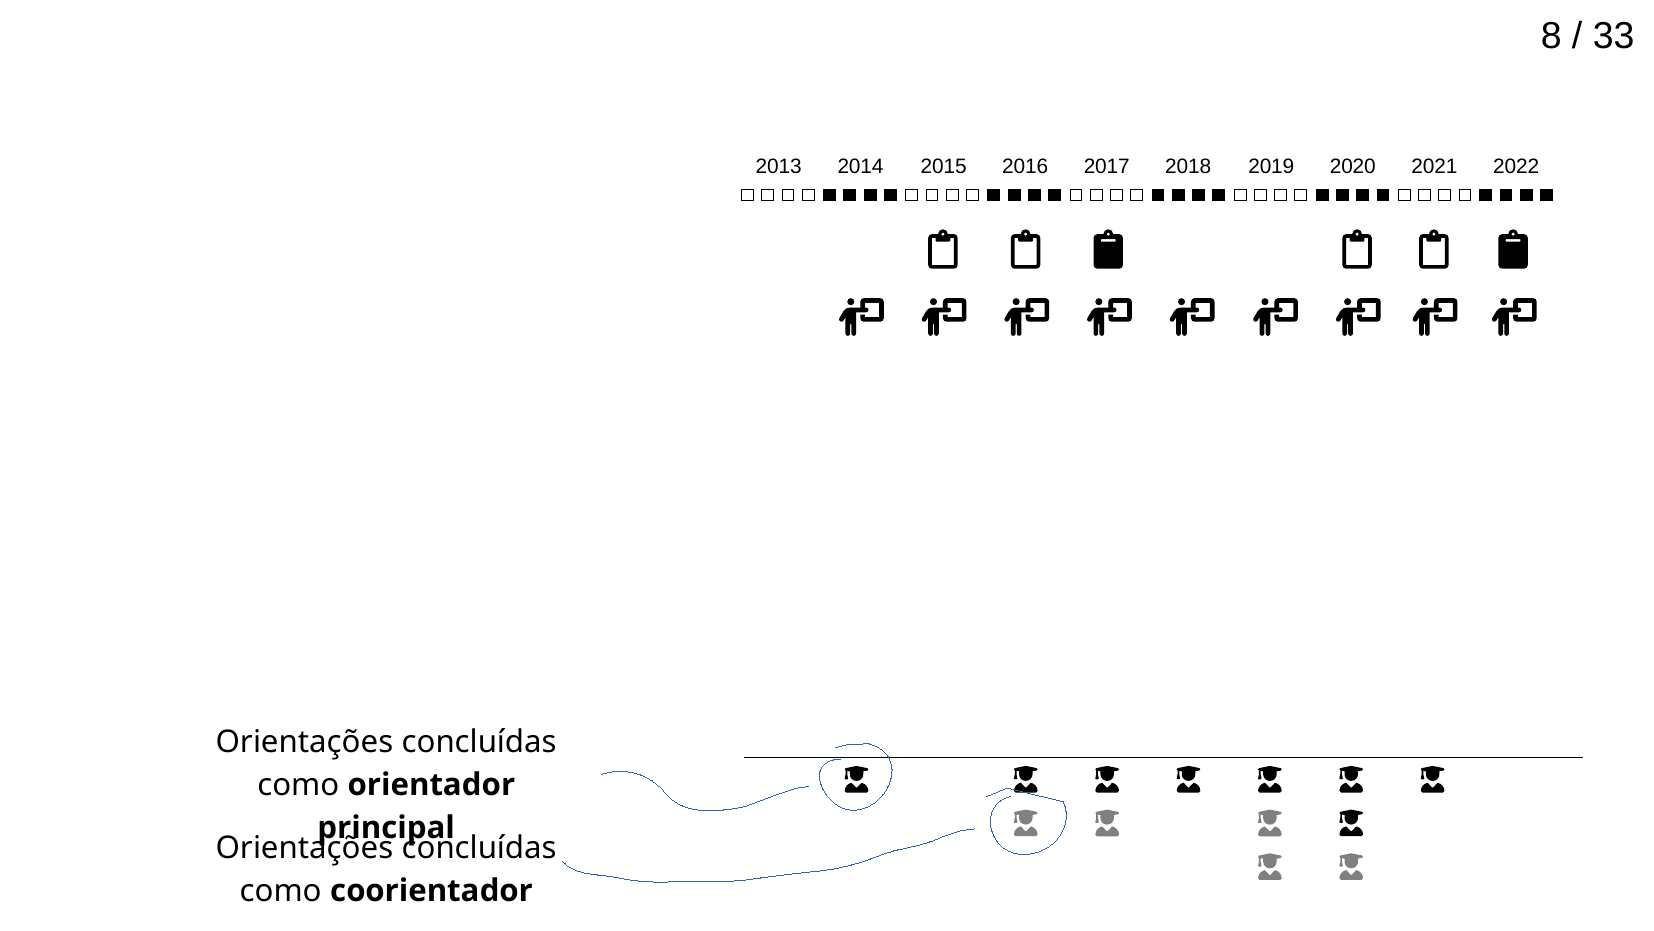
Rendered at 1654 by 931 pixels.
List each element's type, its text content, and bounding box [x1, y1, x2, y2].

text_box [1336, 189, 1349, 201]
text_box [1356, 189, 1369, 201]
text_box 2021 [1396, 147, 1473, 186]
picture [1339, 765, 1364, 793]
picture [1498, 229, 1528, 269]
text_box [1090, 189, 1103, 201]
text_box [1070, 189, 1082, 201]
picture [844, 766, 869, 793]
picture [928, 229, 958, 269]
picture [1095, 766, 1119, 793]
text_box 2015 [905, 147, 982, 186]
text_box [884, 189, 897, 201]
picture [1420, 766, 1445, 793]
text_box 2017 [1068, 147, 1145, 186]
text_box [864, 189, 877, 201]
text_box [1479, 189, 1492, 201]
text_box 2014 [822, 147, 899, 186]
text_box [1234, 189, 1247, 201]
text_box [1172, 189, 1185, 201]
text_box [782, 189, 794, 201]
text_box [1008, 189, 1021, 201]
text_box [1152, 189, 1164, 201]
text_box [926, 189, 938, 201]
text_box 2019 [1233, 147, 1310, 186]
picture [1489, 298, 1537, 336]
text_box [1438, 189, 1451, 201]
picture [919, 298, 967, 336]
text_box [1254, 189, 1267, 201]
text_box [1540, 189, 1553, 201]
text_box [905, 189, 918, 201]
text_box [802, 189, 815, 201]
text_box [761, 189, 774, 201]
text_box [1093, 808, 1120, 838]
picture [836, 298, 884, 336]
text_box [1028, 189, 1041, 201]
text_box [1316, 189, 1329, 201]
text_box [1110, 189, 1123, 201]
text_box [1459, 189, 1471, 201]
text_box [1294, 189, 1307, 201]
picture [1167, 298, 1215, 336]
text_box [966, 189, 979, 201]
text_box 2016 [987, 147, 1064, 186]
text_box [1013, 808, 1040, 838]
text_box [1192, 189, 1205, 201]
text_box [946, 189, 959, 201]
text_box Orientações concluídas como coorientador [200, 818, 605, 910]
text_box [843, 189, 856, 201]
text_box [741, 189, 754, 201]
text_box Orientações concluídas como orientador principal [200, 711, 605, 804]
text_box [1048, 189, 1061, 201]
picture [1250, 298, 1299, 336]
picture [1258, 766, 1282, 793]
picture [1010, 229, 1041, 269]
picture [1339, 809, 1364, 837]
text_box [1257, 851, 1284, 880]
picture [1084, 298, 1132, 336]
text_box [1398, 189, 1411, 201]
text_box 2013 [740, 147, 817, 186]
picture [1013, 765, 1038, 793]
text_box 2022 [1478, 147, 1555, 186]
text_box 2018 [1150, 147, 1227, 186]
text_box [1500, 189, 1512, 201]
text_box [1257, 808, 1284, 838]
text_box [1338, 852, 1365, 882]
text_box [1212, 189, 1225, 201]
picture [1176, 765, 1201, 793]
text_box [823, 189, 836, 201]
text_box [1130, 189, 1143, 201]
text_box [1274, 189, 1287, 201]
picture [1001, 298, 1050, 336]
picture [1419, 229, 1449, 269]
text_box [1418, 189, 1431, 201]
text_box [1377, 189, 1389, 201]
picture [1342, 229, 1372, 269]
picture [1093, 229, 1124, 269]
text_box 2020 [1315, 147, 1391, 186]
picture [1333, 298, 1381, 336]
picture [1410, 298, 1458, 336]
text_box <number> / 33 [1375, 0, 1654, 71]
text_box [1520, 189, 1533, 201]
text_box [987, 189, 1000, 201]
